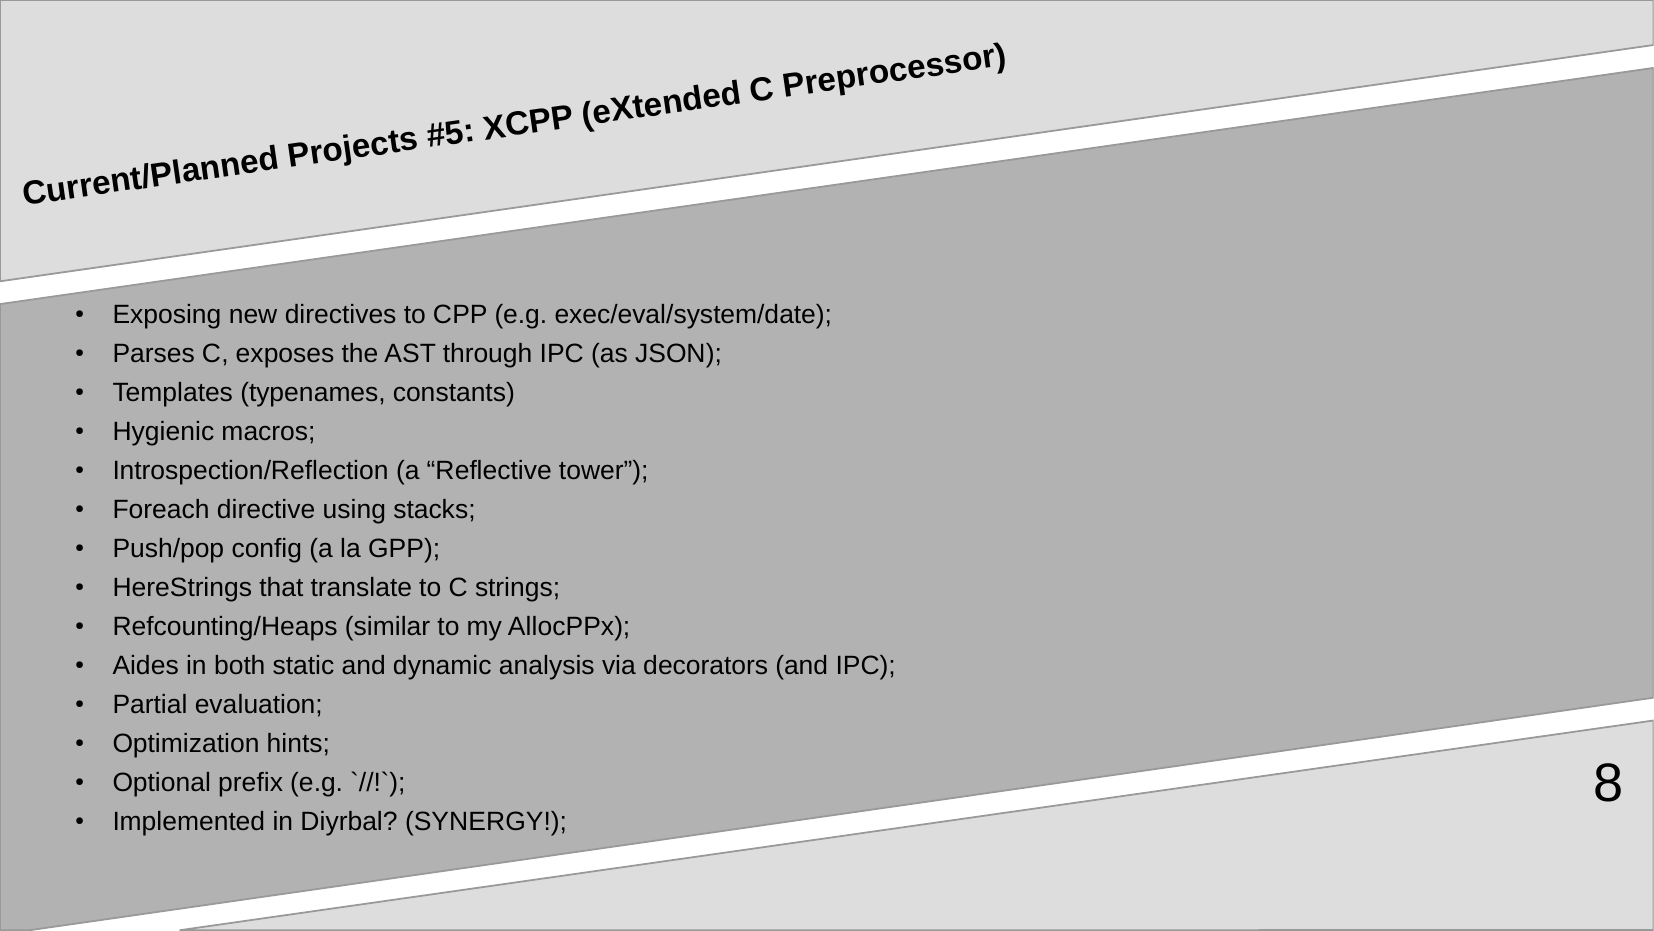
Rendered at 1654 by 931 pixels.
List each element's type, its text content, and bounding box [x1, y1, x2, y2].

title Current/Planned Projects #5: XCPP (eXtended C Preprocessor) [11, 0, 1496, 272]
list Exposing new directives to CPP (e.g. exec/eval/system/date); Parses C, exposes the AST through IPC (as JSON); Templates (typenames, constants) Hygienic macros; Introspection/Reflection (a “Reflective tower”); Foreach directive using stacks; Push/pop config (a la GPP); HereStrings that translate to C strings; Refcounting/Heaps (similar to my AllocPPx); Aides in both static and dynamic analysis via decorators (and IPC); Partial evaluation; Optimization hints; Optional prefix (e.g. `//!`); Implemented in Diyrbal? (SYNERGY!); [75, 300, 1531, 840]
